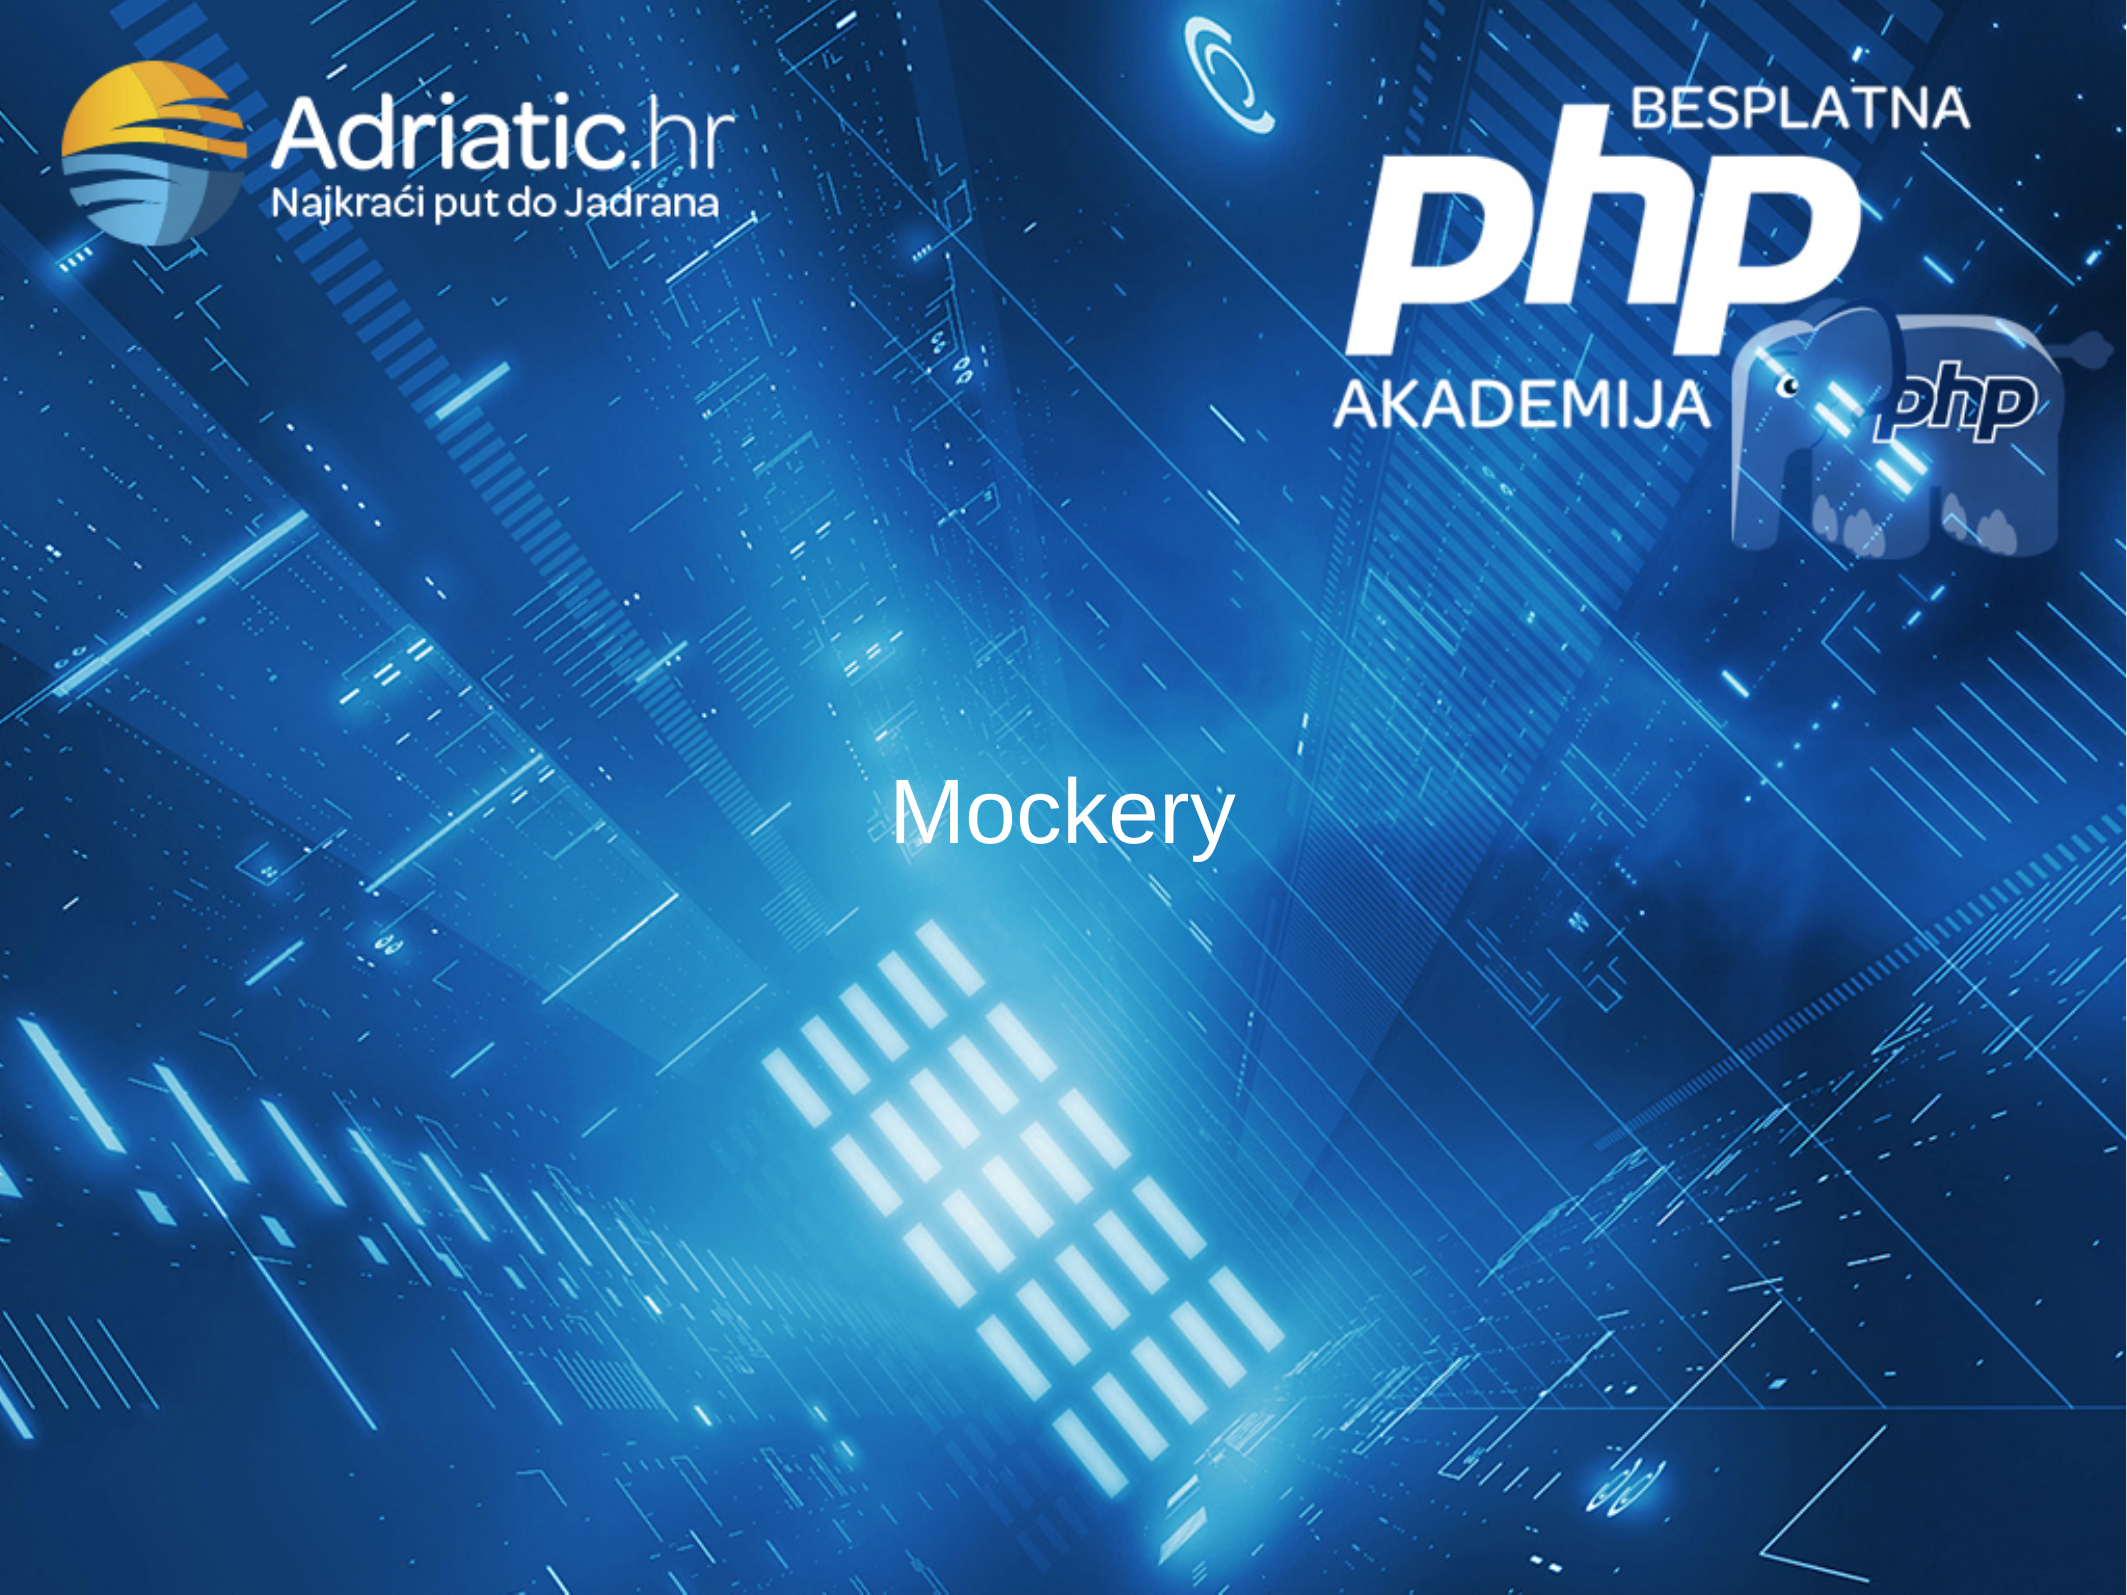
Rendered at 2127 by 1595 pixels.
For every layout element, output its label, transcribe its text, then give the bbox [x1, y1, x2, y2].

title Mockery [106, 678, 2020, 945]
picture [0, 0, 2127, 1595]
